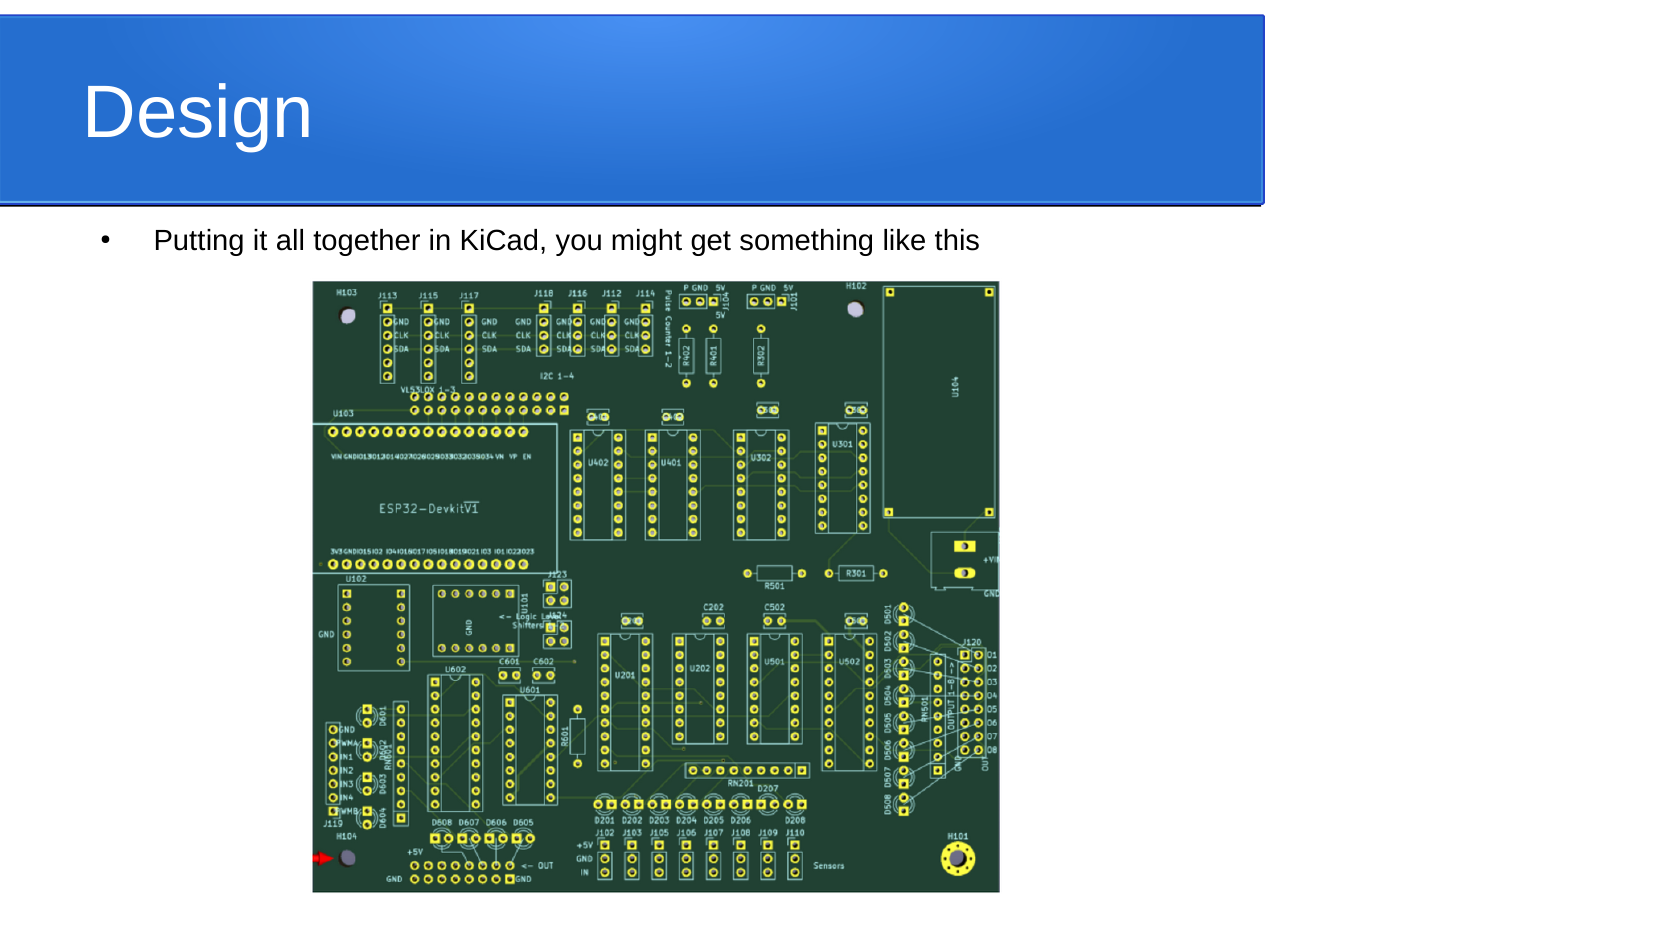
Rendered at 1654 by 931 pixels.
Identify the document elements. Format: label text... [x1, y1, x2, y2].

list Putting it all together in KiCad, you might get something like this [82, 224, 1028, 272]
picture [310, 277, 1004, 894]
title Design [82, 35, 1235, 189]
